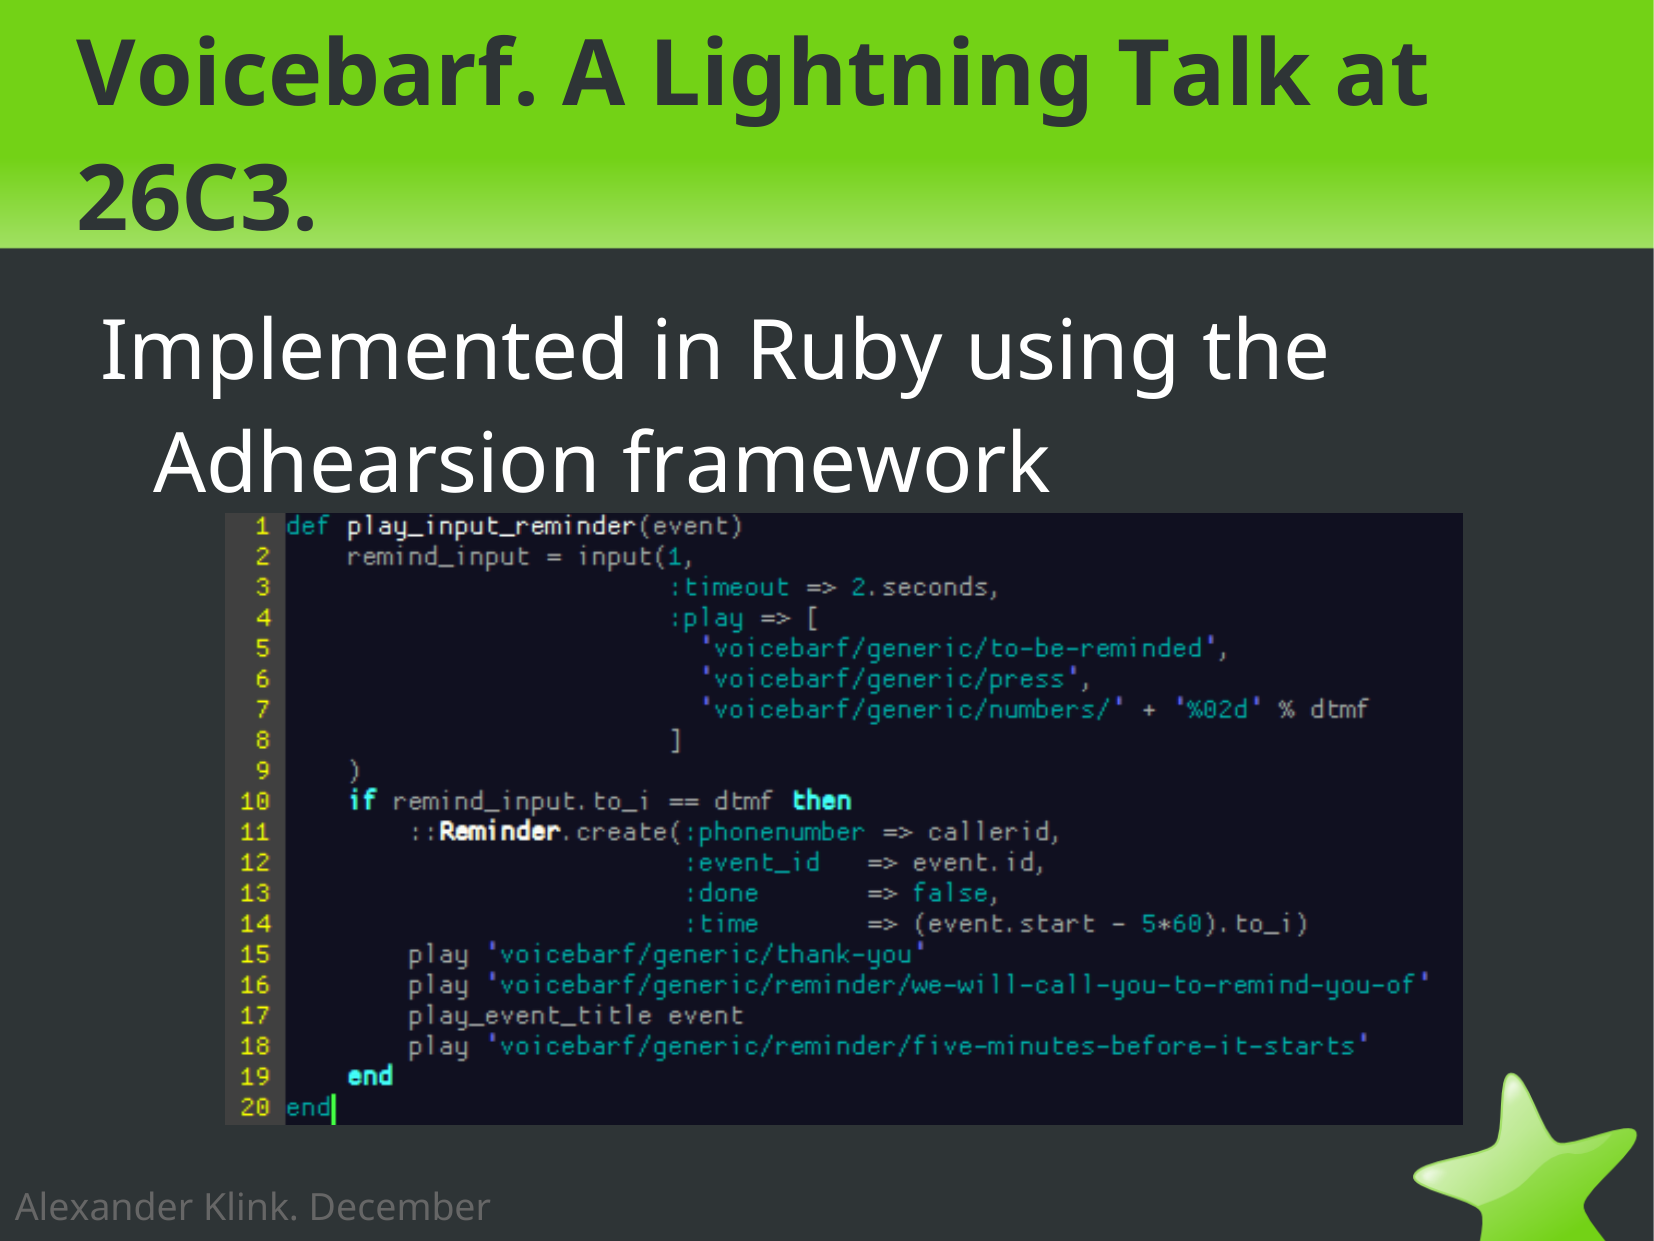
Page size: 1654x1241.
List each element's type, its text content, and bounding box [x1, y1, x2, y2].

title Voicebarf. A Lightning Talk at 26C3. [76, 36, 1565, 229]
text_box Alexander Klink. December 27th, 2009. [0, 1172, 563, 1241]
picture [0, 0, 1654, 1241]
list Implemented in Ruby using the Adhearsion framework [82, 290, 1571, 1094]
